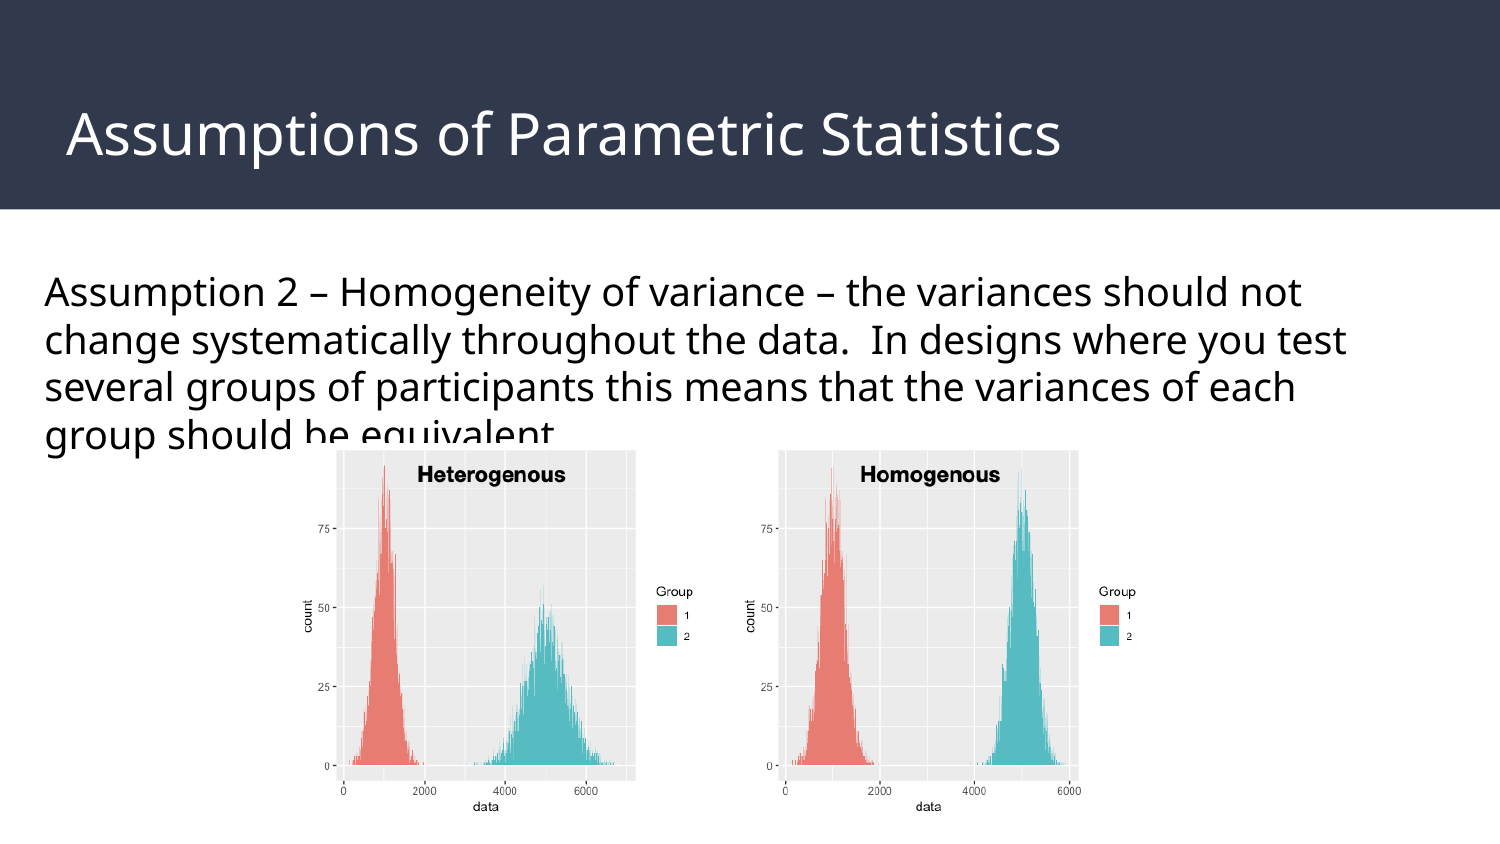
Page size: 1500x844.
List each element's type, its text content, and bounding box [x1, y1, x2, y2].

text_box Assumption 2 – Homogeneity of variance – the variances should not change systematically throughout the data. In designs where you test several groups of participants this means that the variances of each group should be equivalent. [29, 252, 1416, 808]
picture [295, 443, 1149, 820]
title Assumptions of Parametric Statistics [51, 82, 1449, 185]
